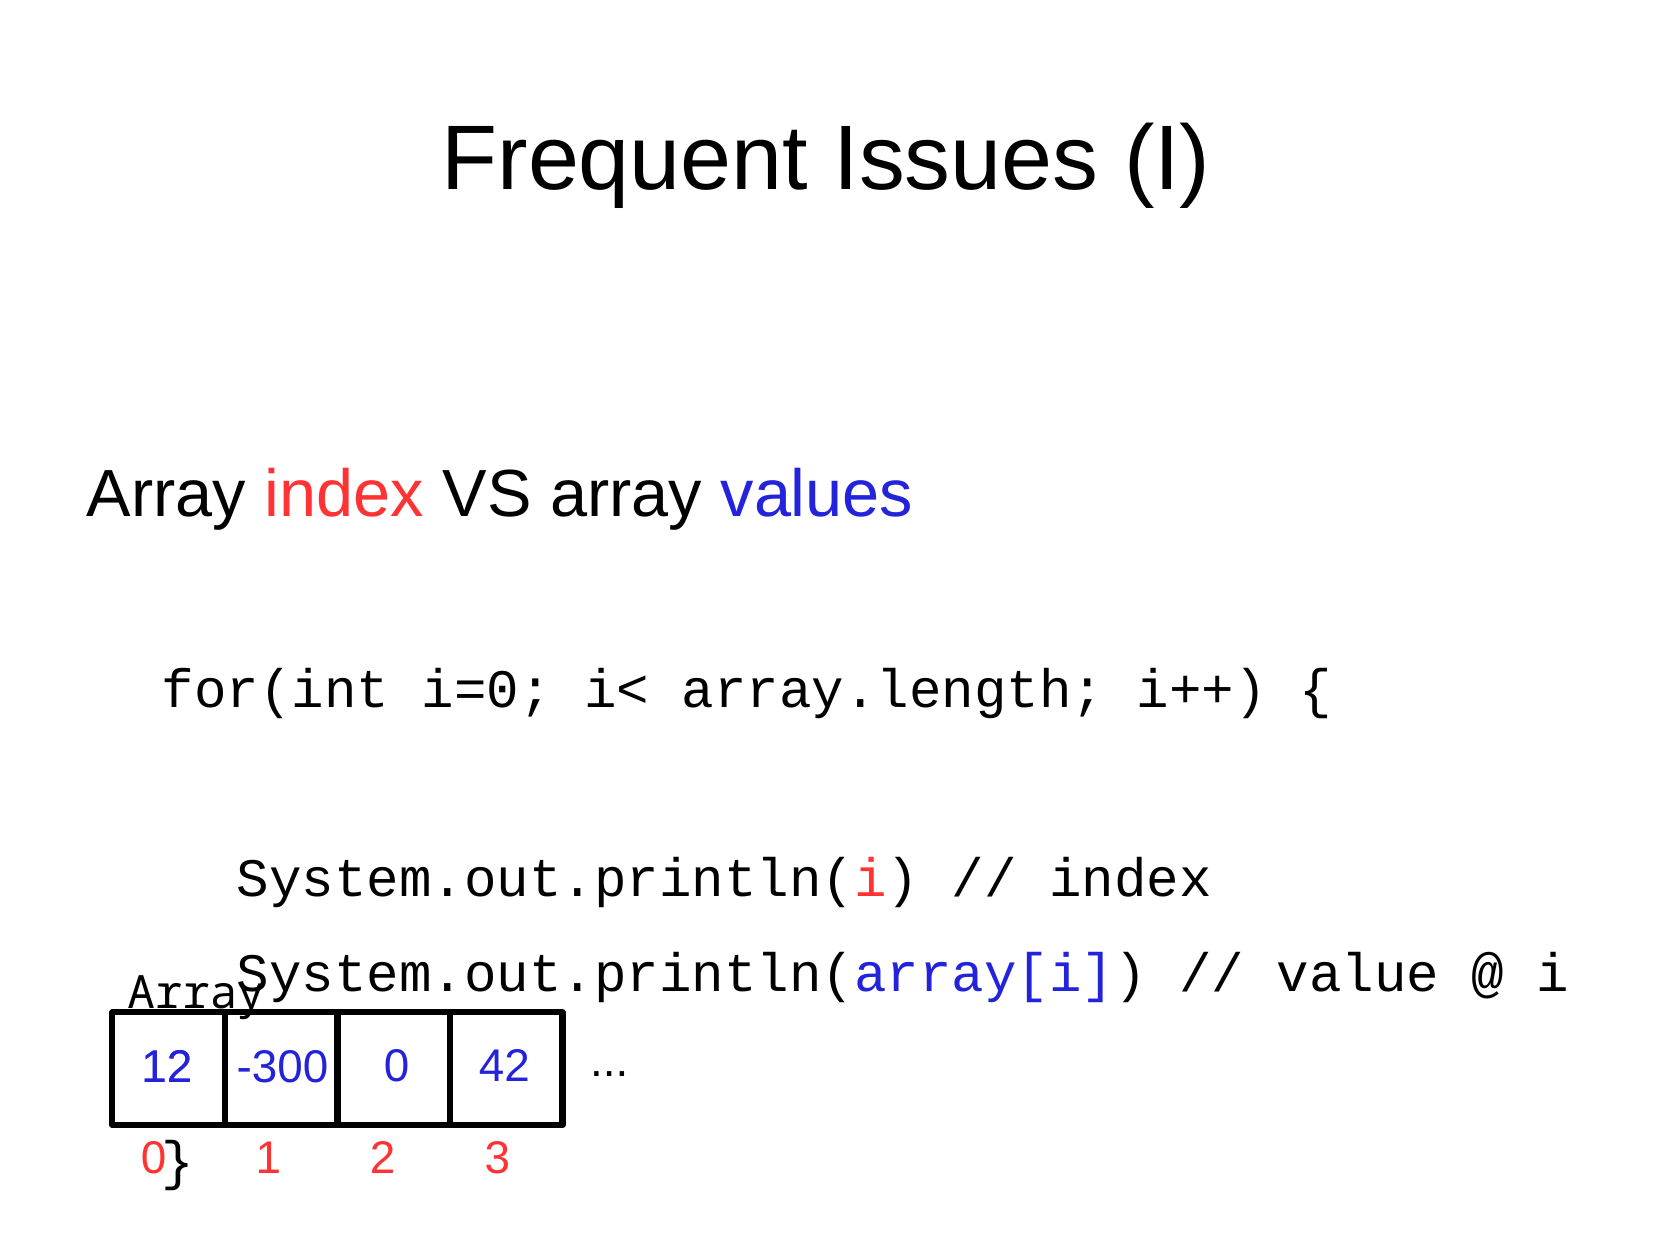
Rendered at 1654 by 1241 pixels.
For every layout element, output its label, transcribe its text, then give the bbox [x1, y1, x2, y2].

text_box 42 [464, 1032, 545, 1099]
text_box 0 [369, 1032, 425, 1099]
text_box ... [575, 1027, 644, 1094]
subtitle Array index VS array values for(int i=0; i< array.length; i++) { System.out.println(i) // index System.out.println(array[i]) // value @ i } [86, 231, 1576, 976]
text_box 12 [126, 1033, 208, 1100]
text_box Array [112, 951, 280, 1013]
text_box -300 [221, 1033, 344, 1100]
text_box 0 1 2 3 [126, 1125, 538, 1192]
title Frequent Issues (I) [82, 56, 1571, 250]
